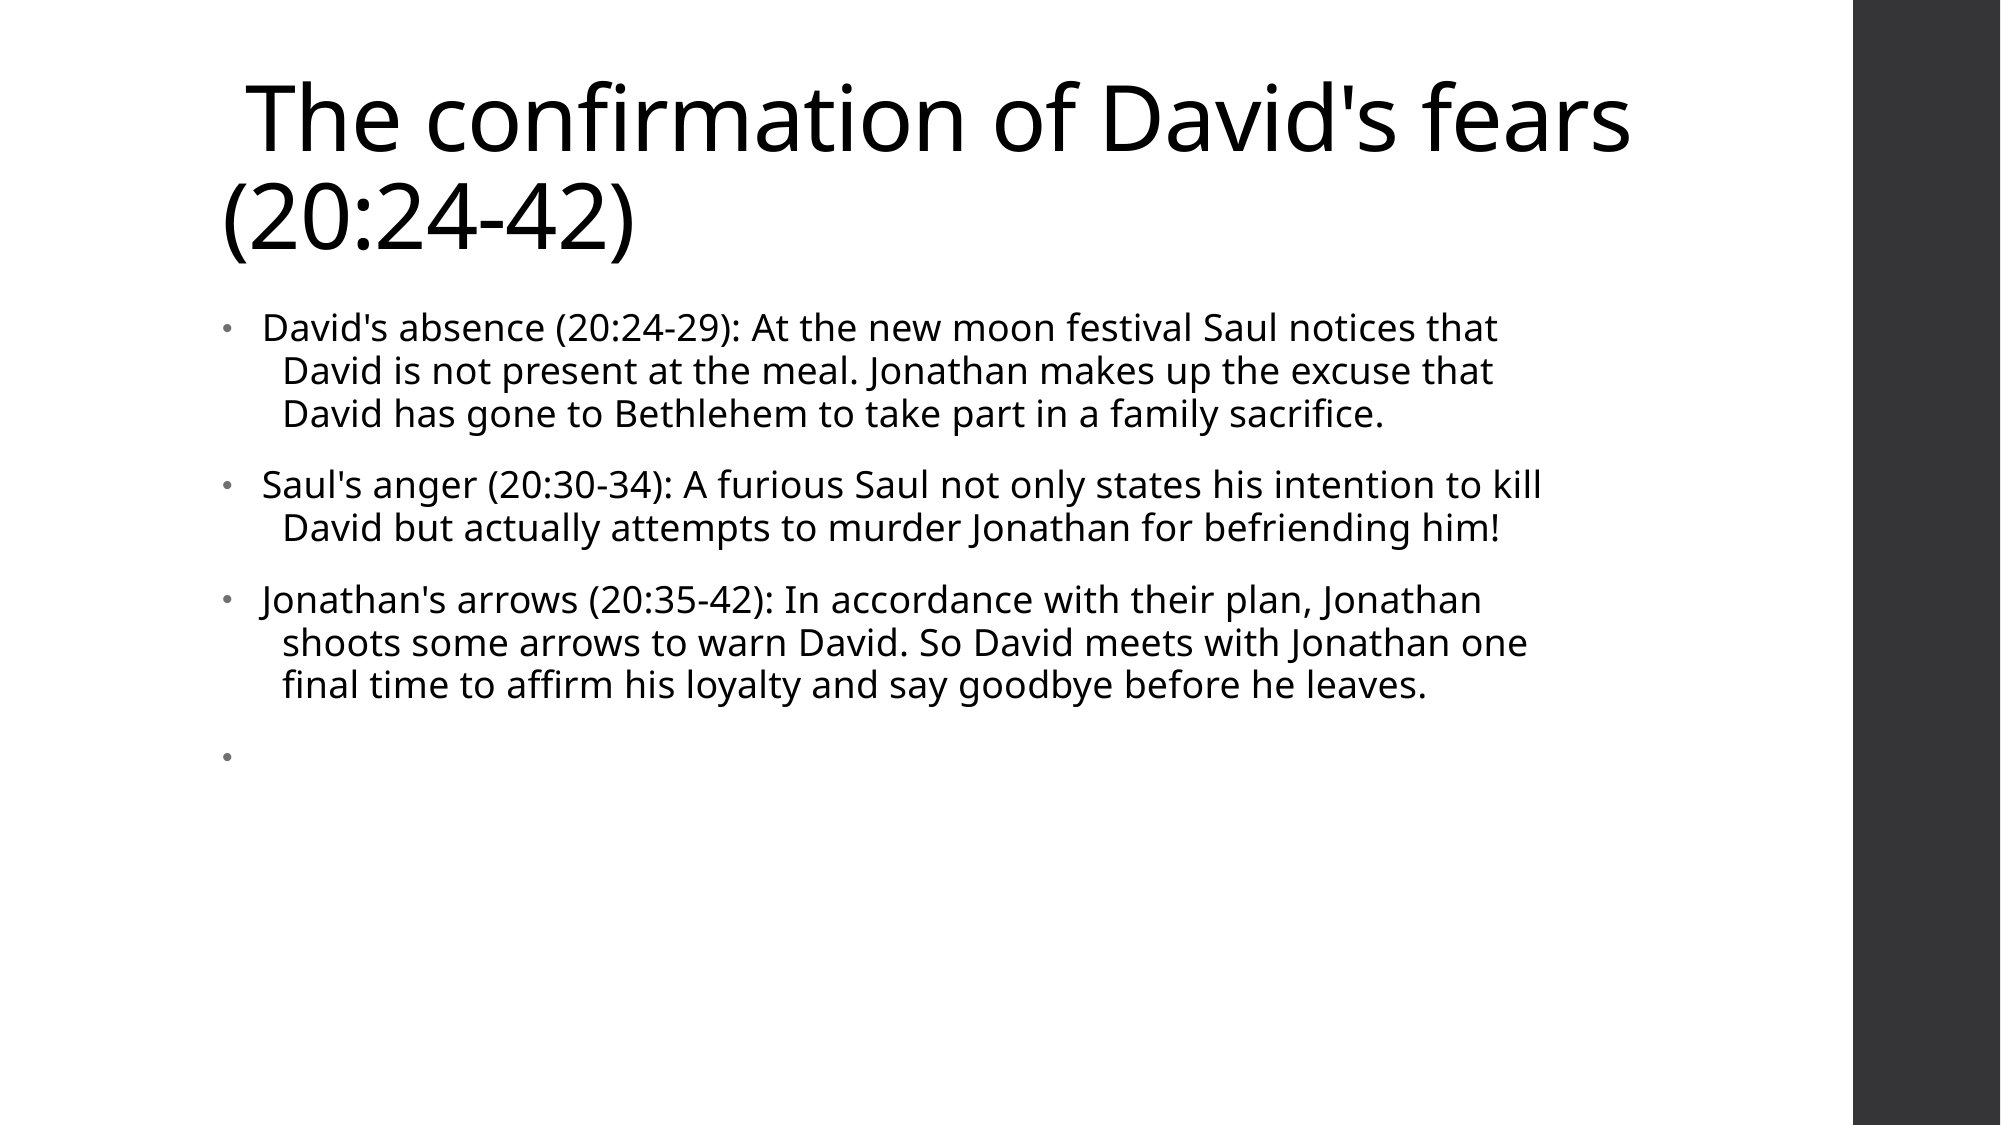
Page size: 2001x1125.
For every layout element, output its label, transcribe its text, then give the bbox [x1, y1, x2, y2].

list David's absence (20:24-29): At the new moon festival Saul notices that David is not present at the meal. Jonathan makes up the excuse that David has gone to Bethlehem to take part in a family sacrifice. Saul's anger (20:30-34): A furious Saul not only states his intention to kill David but actually attempts to murder Jonathan for befriending him! Jonathan's arrows (20:35-42): In accordance with their plan, Jonathan shoots some arrows to warn David. So David meets with Jonathan one final time to affirm his loyalty and say goodbye before he leaves. [206, 299, 1617, 1014]
title The confirmation of David's fears (20:24-42) [206, 60, 1797, 278]
